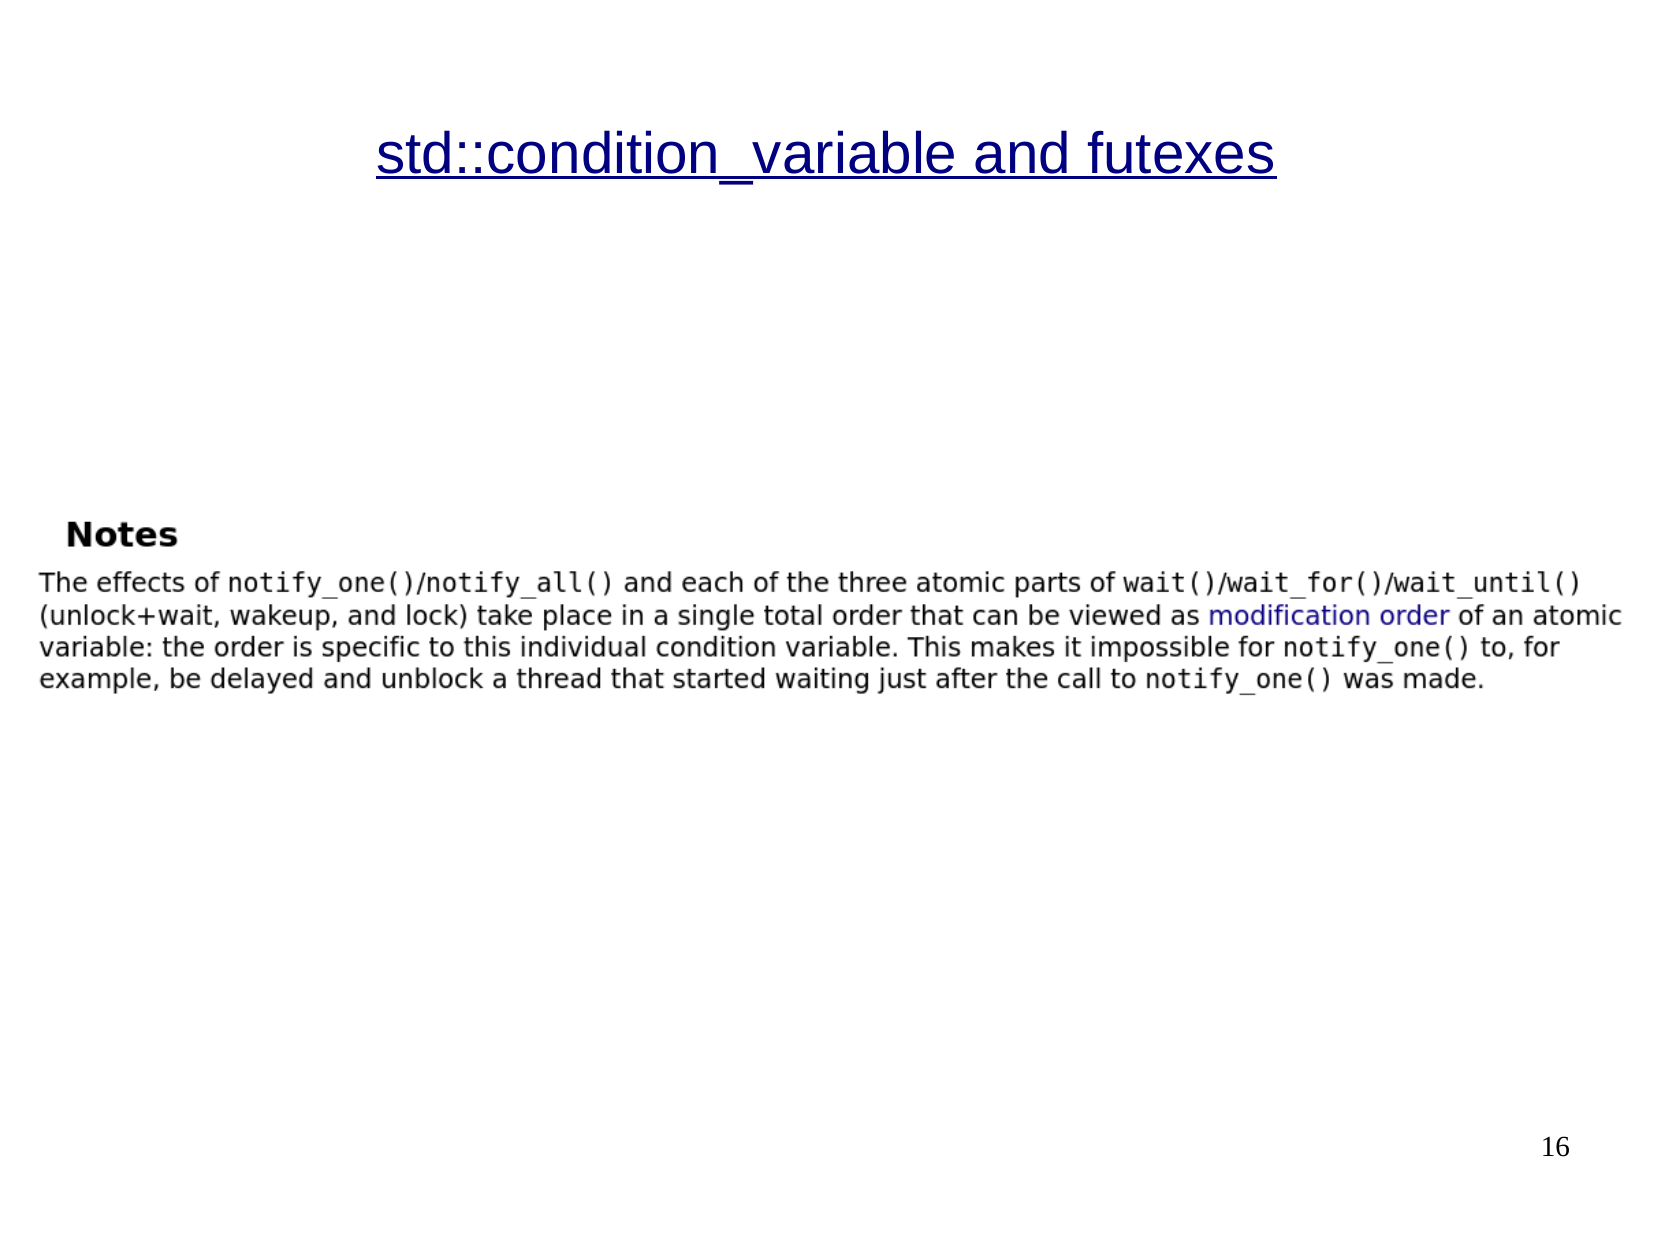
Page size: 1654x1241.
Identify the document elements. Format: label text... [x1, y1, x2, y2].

picture [3, 511, 1653, 735]
title std::condition_variable and futexes [82, 49, 1571, 257]
